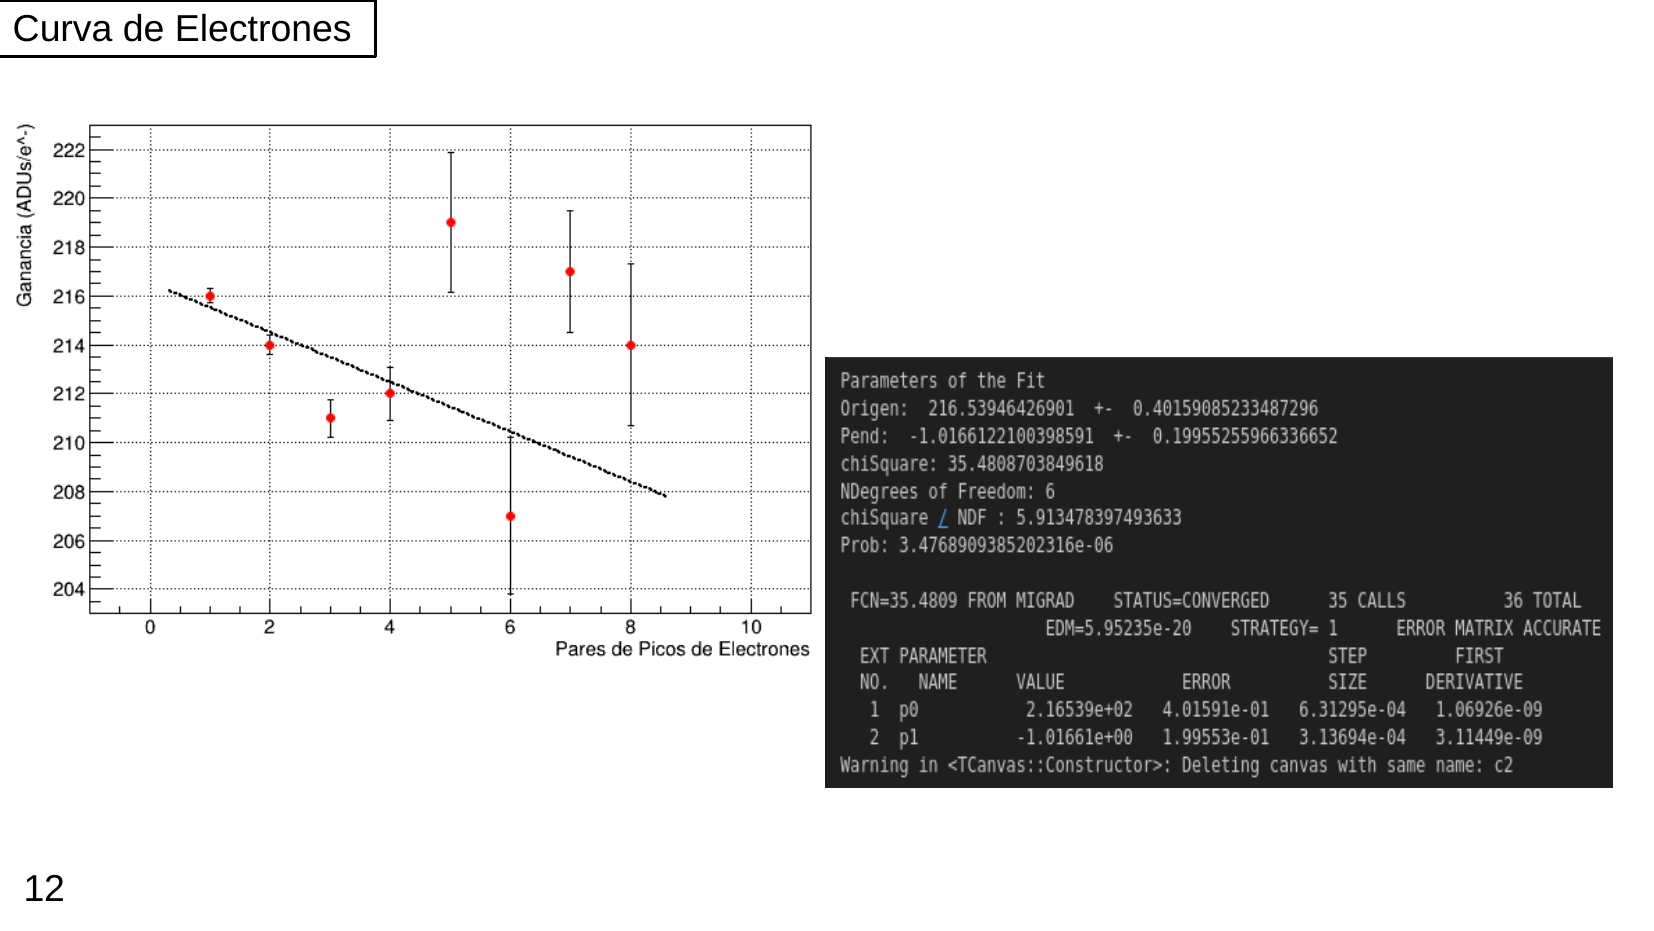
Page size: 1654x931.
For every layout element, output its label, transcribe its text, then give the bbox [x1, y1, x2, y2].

text_box <number> [8, 860, 638, 931]
picture [0, 64, 1613, 788]
text_box Curva de Electrones [0, 0, 376, 57]
